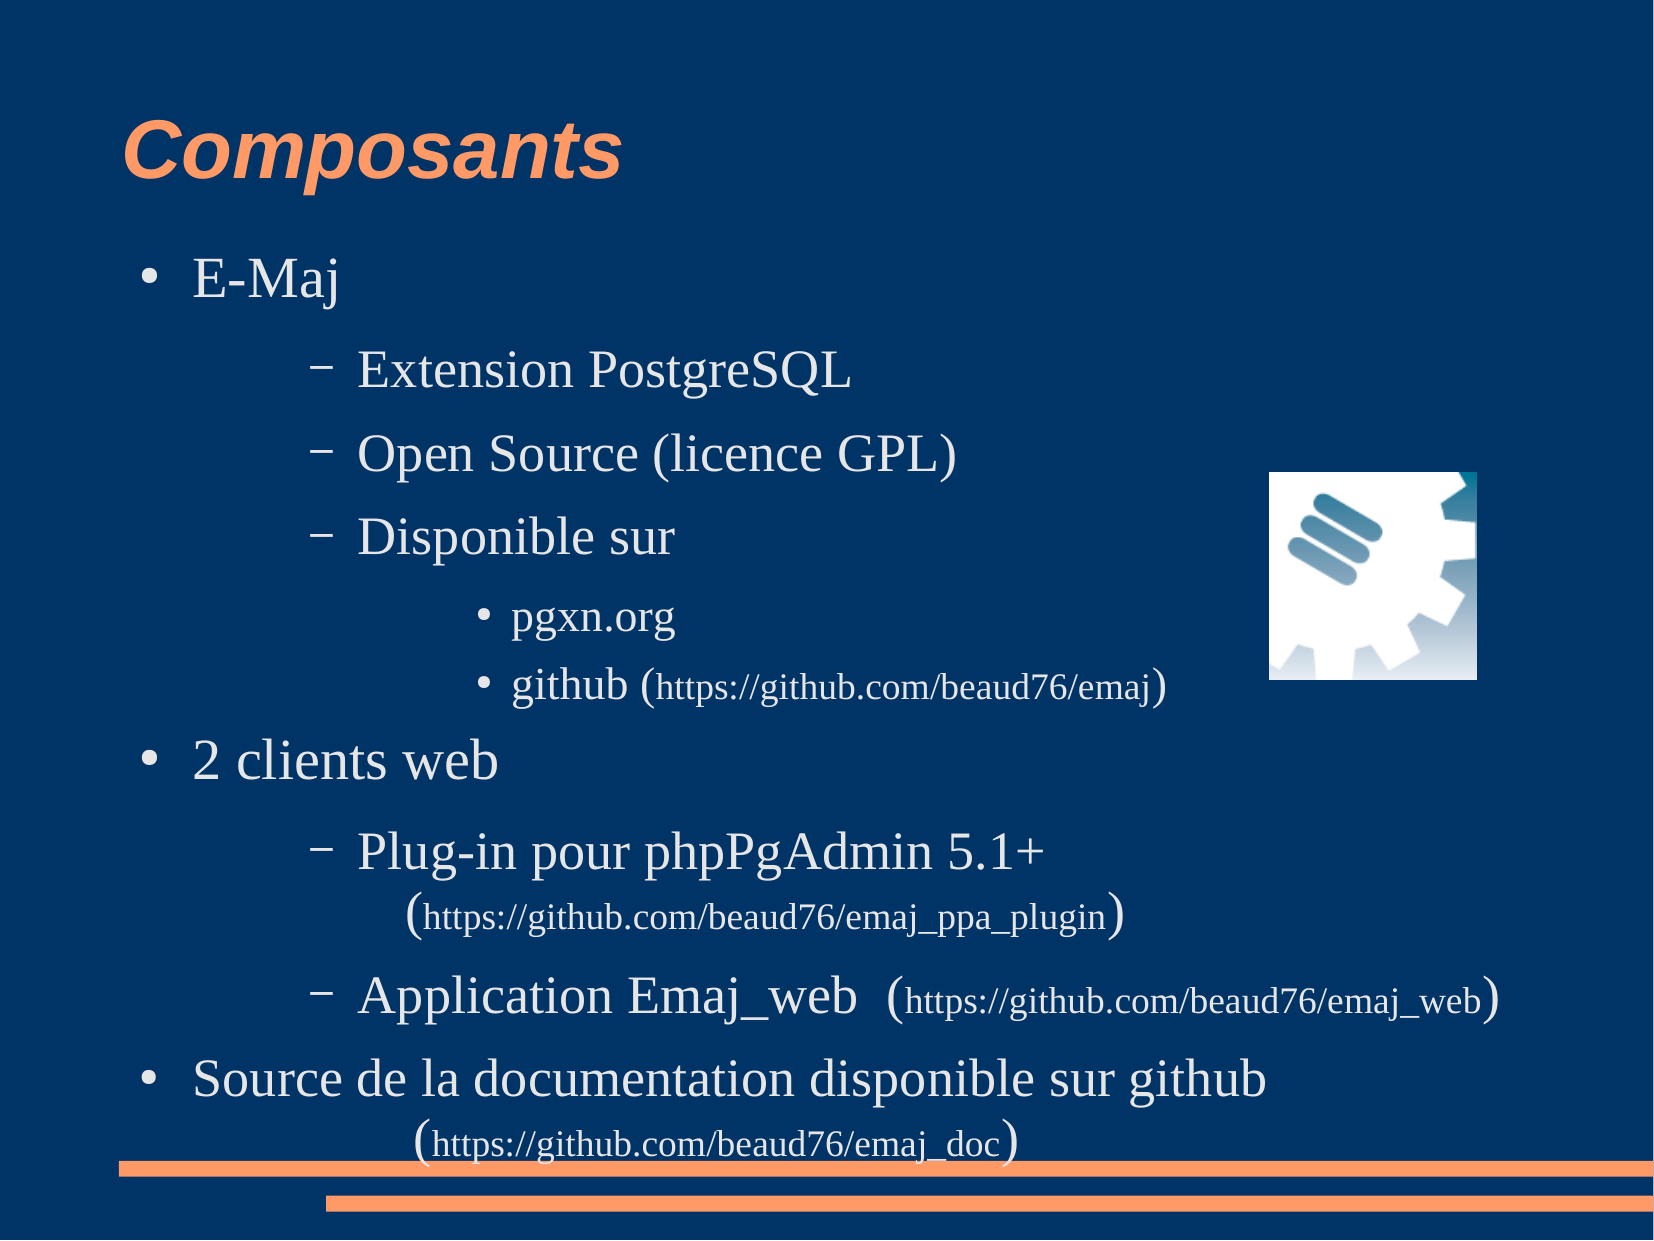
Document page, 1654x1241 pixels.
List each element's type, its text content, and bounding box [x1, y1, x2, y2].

list E-Maj Extension PostgreSQL Open Source (licence GPL) Disponible sur pgxn.org github (https://github.com/beaud76/emaj) 2 clients web Plug-in pour phpPgAdmin 5.1+ (https://github.com/beaud76/emaj_ppa_plugin) Application Emaj_web (https://github.com/beaud76/emaj_web) Source de la documentation disponible sur github (https://github.com/beaud76/emaj_doc) [121, 245, 1561, 1169]
picture [1269, 472, 1477, 680]
title Composants [121, 53, 1534, 245]
